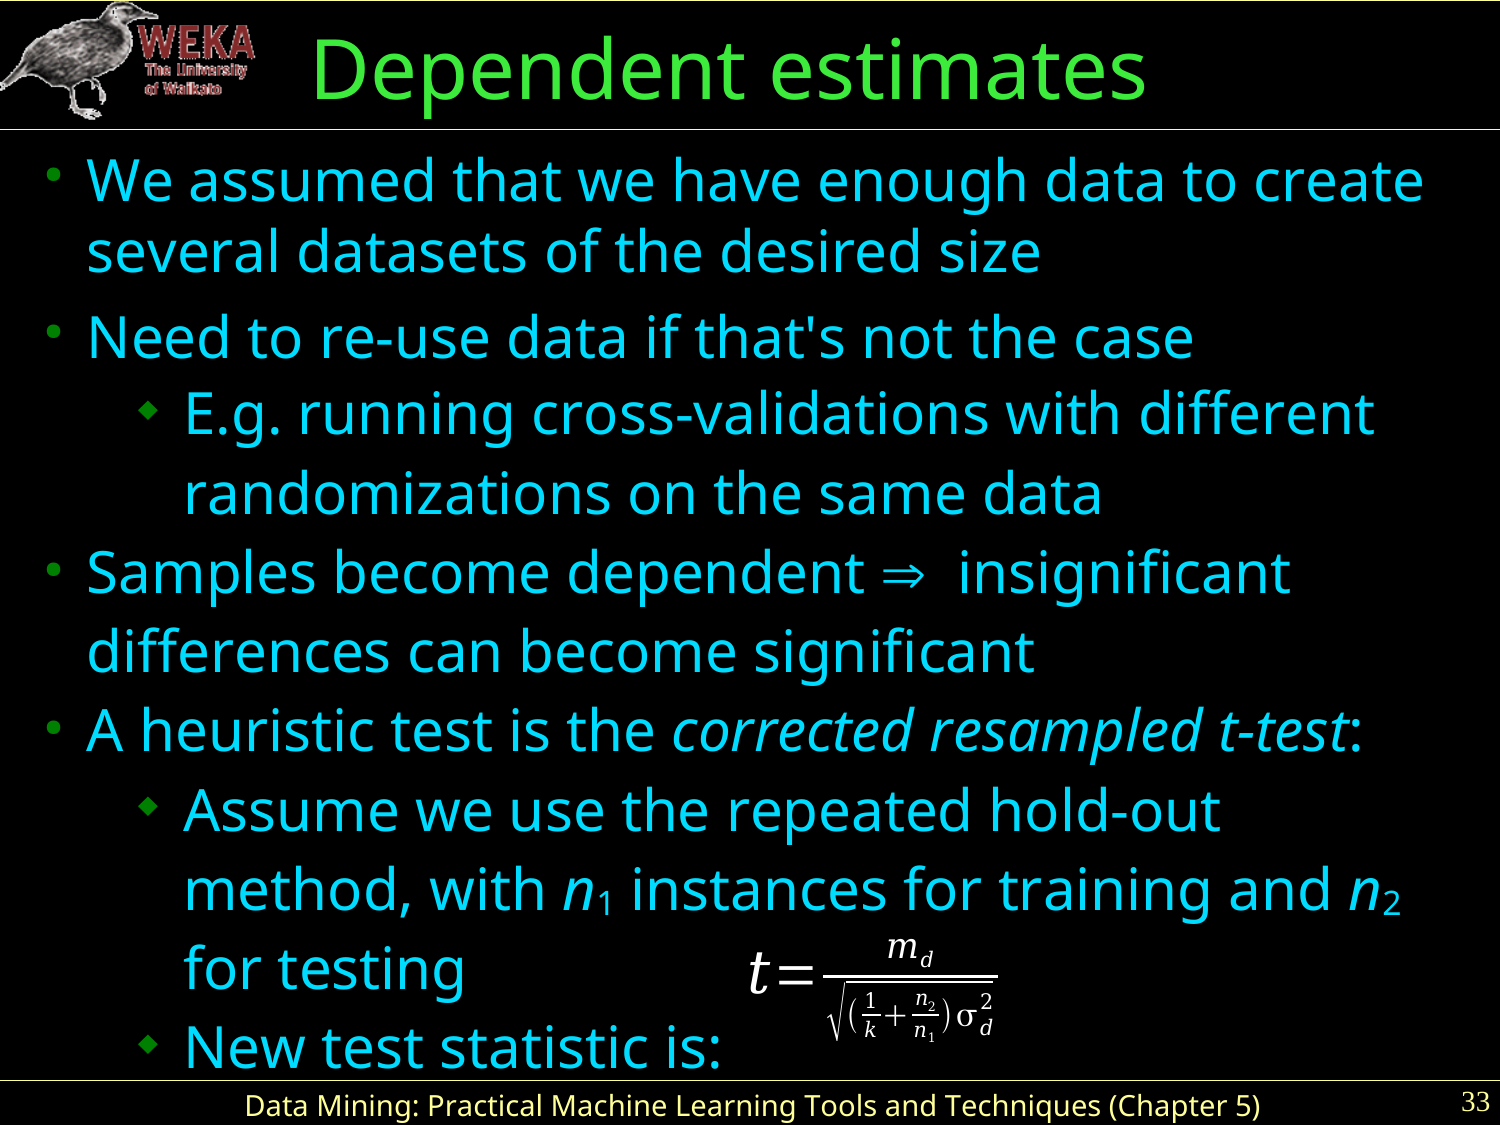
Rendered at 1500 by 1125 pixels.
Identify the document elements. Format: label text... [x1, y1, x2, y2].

text_box We assumed that we have enough data to create several datasets of the desired size Need to re-use data if that's not the case E.g. running cross-validations with different randomizations on the same data Samples become dependent  insignificant differences can become significant A heuristic test is the corrected resampled t-test: Assume we use the repeated hold-out method, with n1 instances for training and n2 for testing New test statistic is: [29, 136, 1477, 918]
chart [740, 926, 1005, 1047]
title Dependent estimates [295, 0, 1500, 148]
picture [0, 1, 266, 129]
